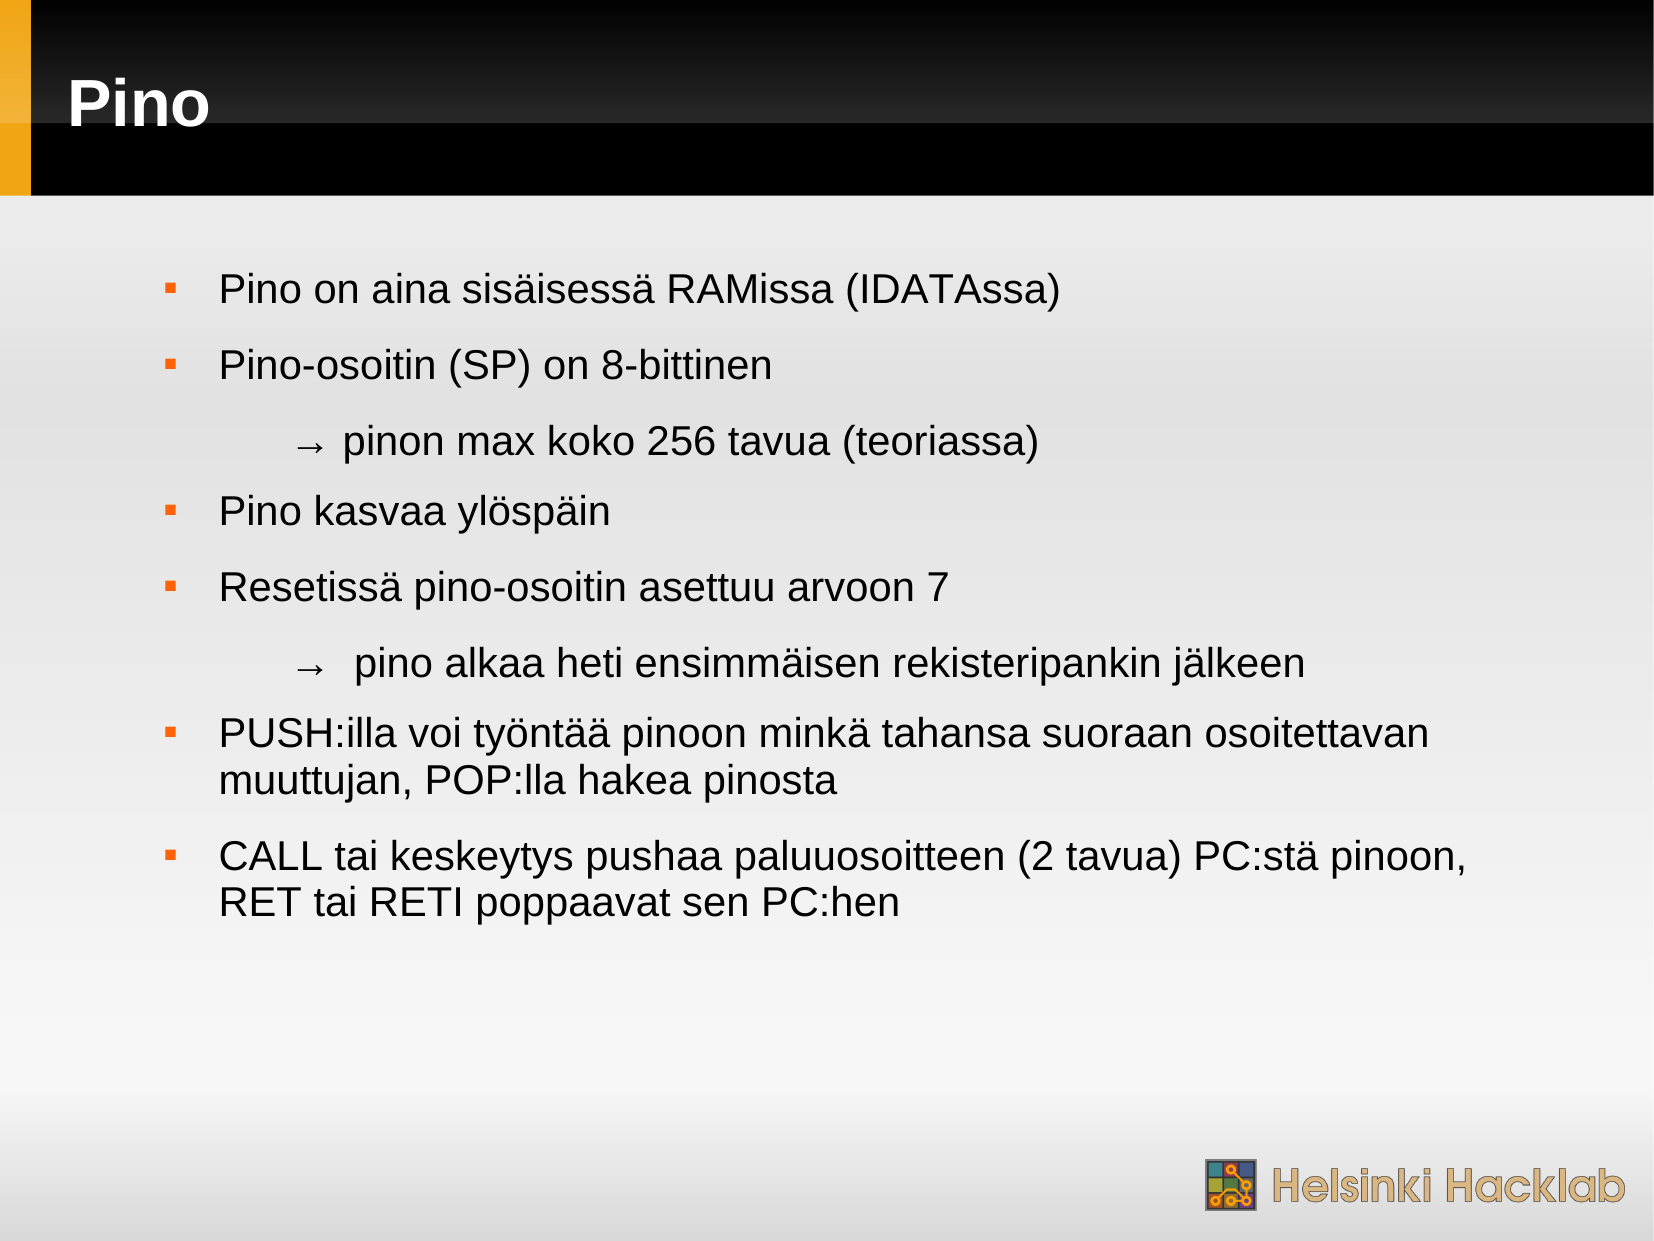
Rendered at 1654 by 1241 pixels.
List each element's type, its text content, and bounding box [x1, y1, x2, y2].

picture [0, 0, 1654, 1241]
list Pino on aina sisäisessä RAMissa (IDATAssa) Pino-osoitin (SP) on 8-bittinen → pinon max koko 256 tavua (teoriassa) Pino kasvaa ylöspäin Resetissä pino-osoitin asettuu arvoon 7 → pino alkaa heti ensimmäisen rekisteripankin jälkeen PUSH:illa voi työntää pinoon minkä tahansa suoraan osoitettavan muuttujan, POP:lla hakea pinosta CALL tai keskeytys pushaa paluuosoitteen (2 tavua) PC:stä pinoon, RET tai RETI poppaavat sen PC:hen [147, 265, 1536, 1153]
title Pino [67, 0, 1556, 208]
